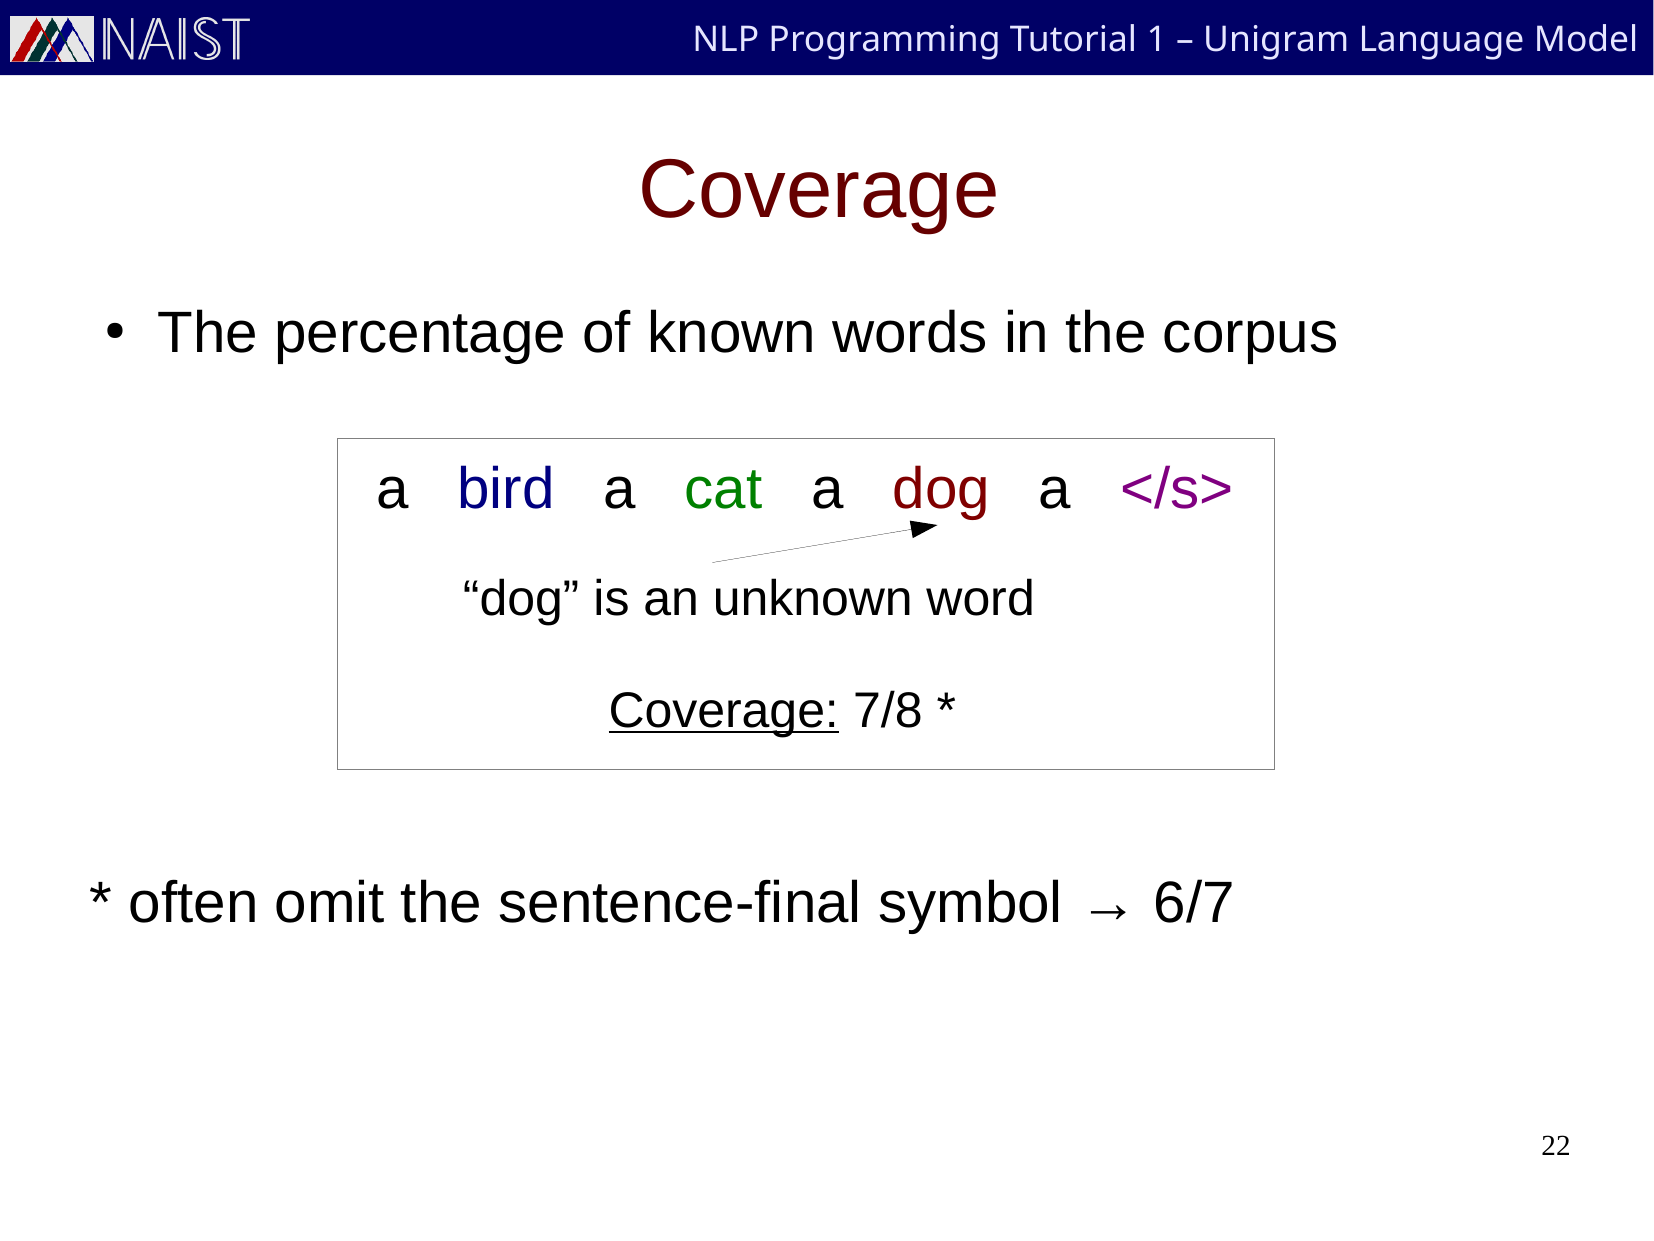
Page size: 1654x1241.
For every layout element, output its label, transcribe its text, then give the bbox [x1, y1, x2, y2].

picture [102, 17, 251, 60]
text_box Coverage: 7/8 * [593, 675, 971, 746]
list The percentage of known words in the corpus [86, 300, 1576, 1119]
picture [10, 16, 94, 62]
text_box “dog” is an unknown word [448, 562, 1051, 634]
text_box * often omit the sentence-final symbol → 6/7 [75, 862, 1252, 943]
title Coverage [75, 92, 1564, 285]
text_box a bird a cat a dog a </s> [361, 447, 1249, 528]
